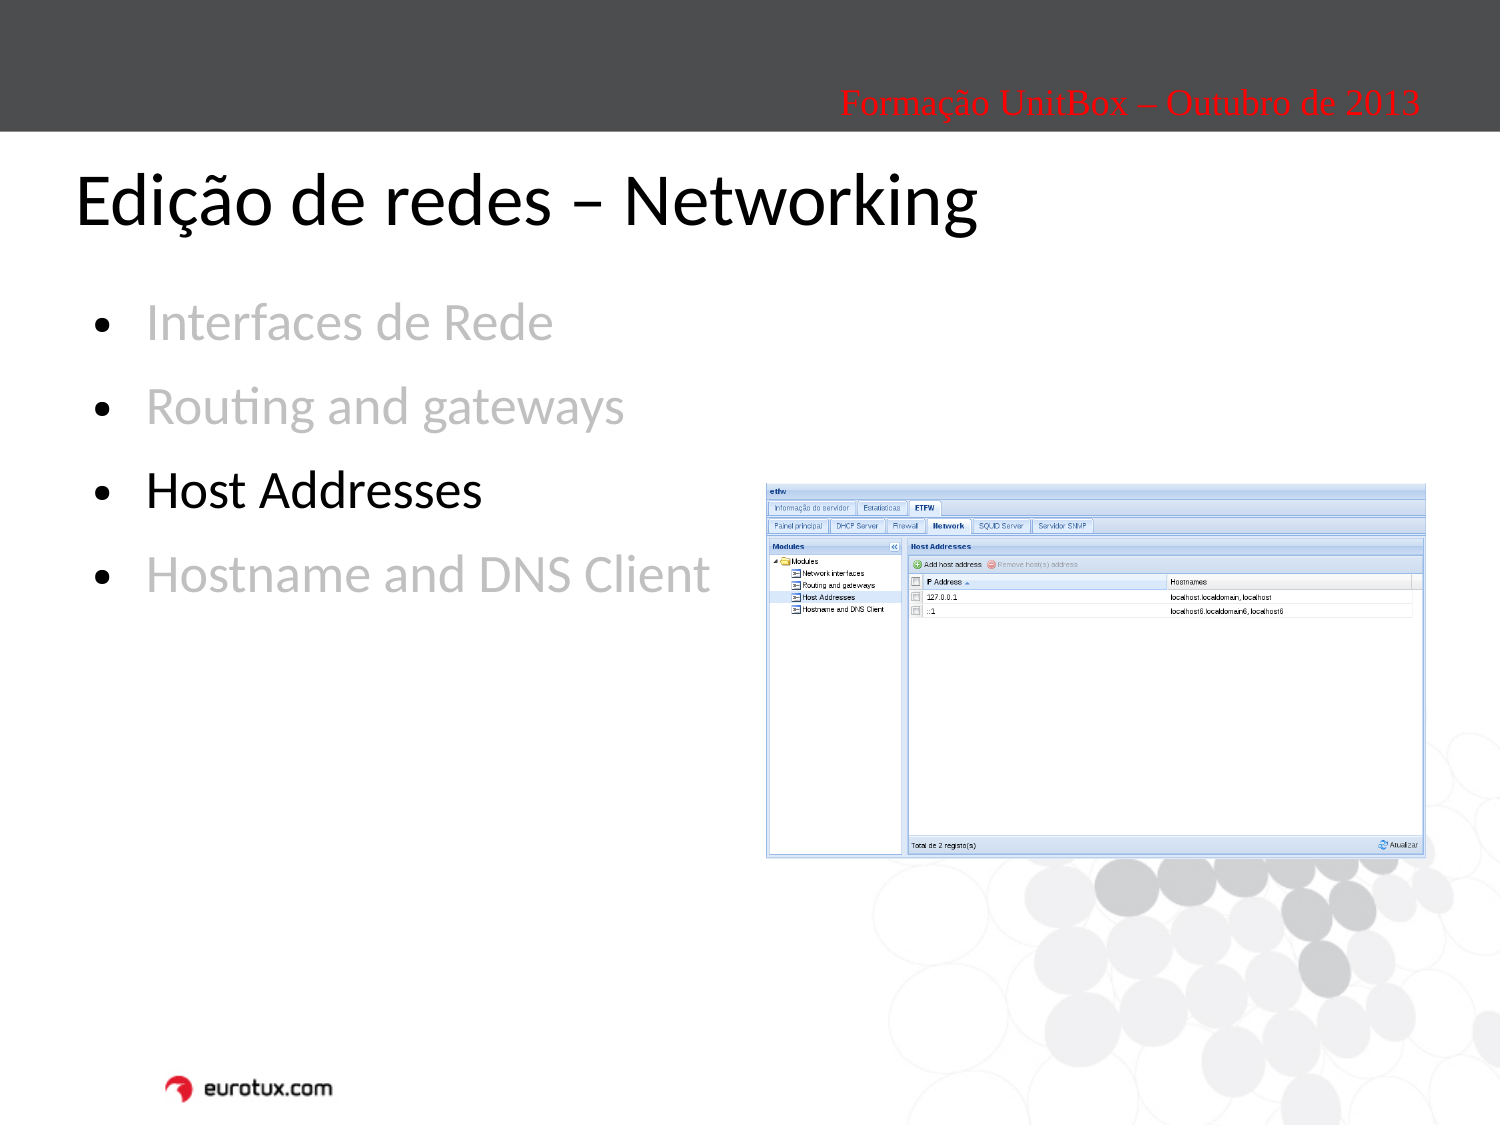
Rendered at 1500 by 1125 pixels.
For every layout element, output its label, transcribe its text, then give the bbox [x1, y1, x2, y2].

list Interfaces de Rede Routing and gateways Host Addresses Hostname and DNS Client [75, 299, 734, 1043]
title Edição de redes – Networking [75, 112, 1425, 301]
picture [0, 0, 1500, 1125]
